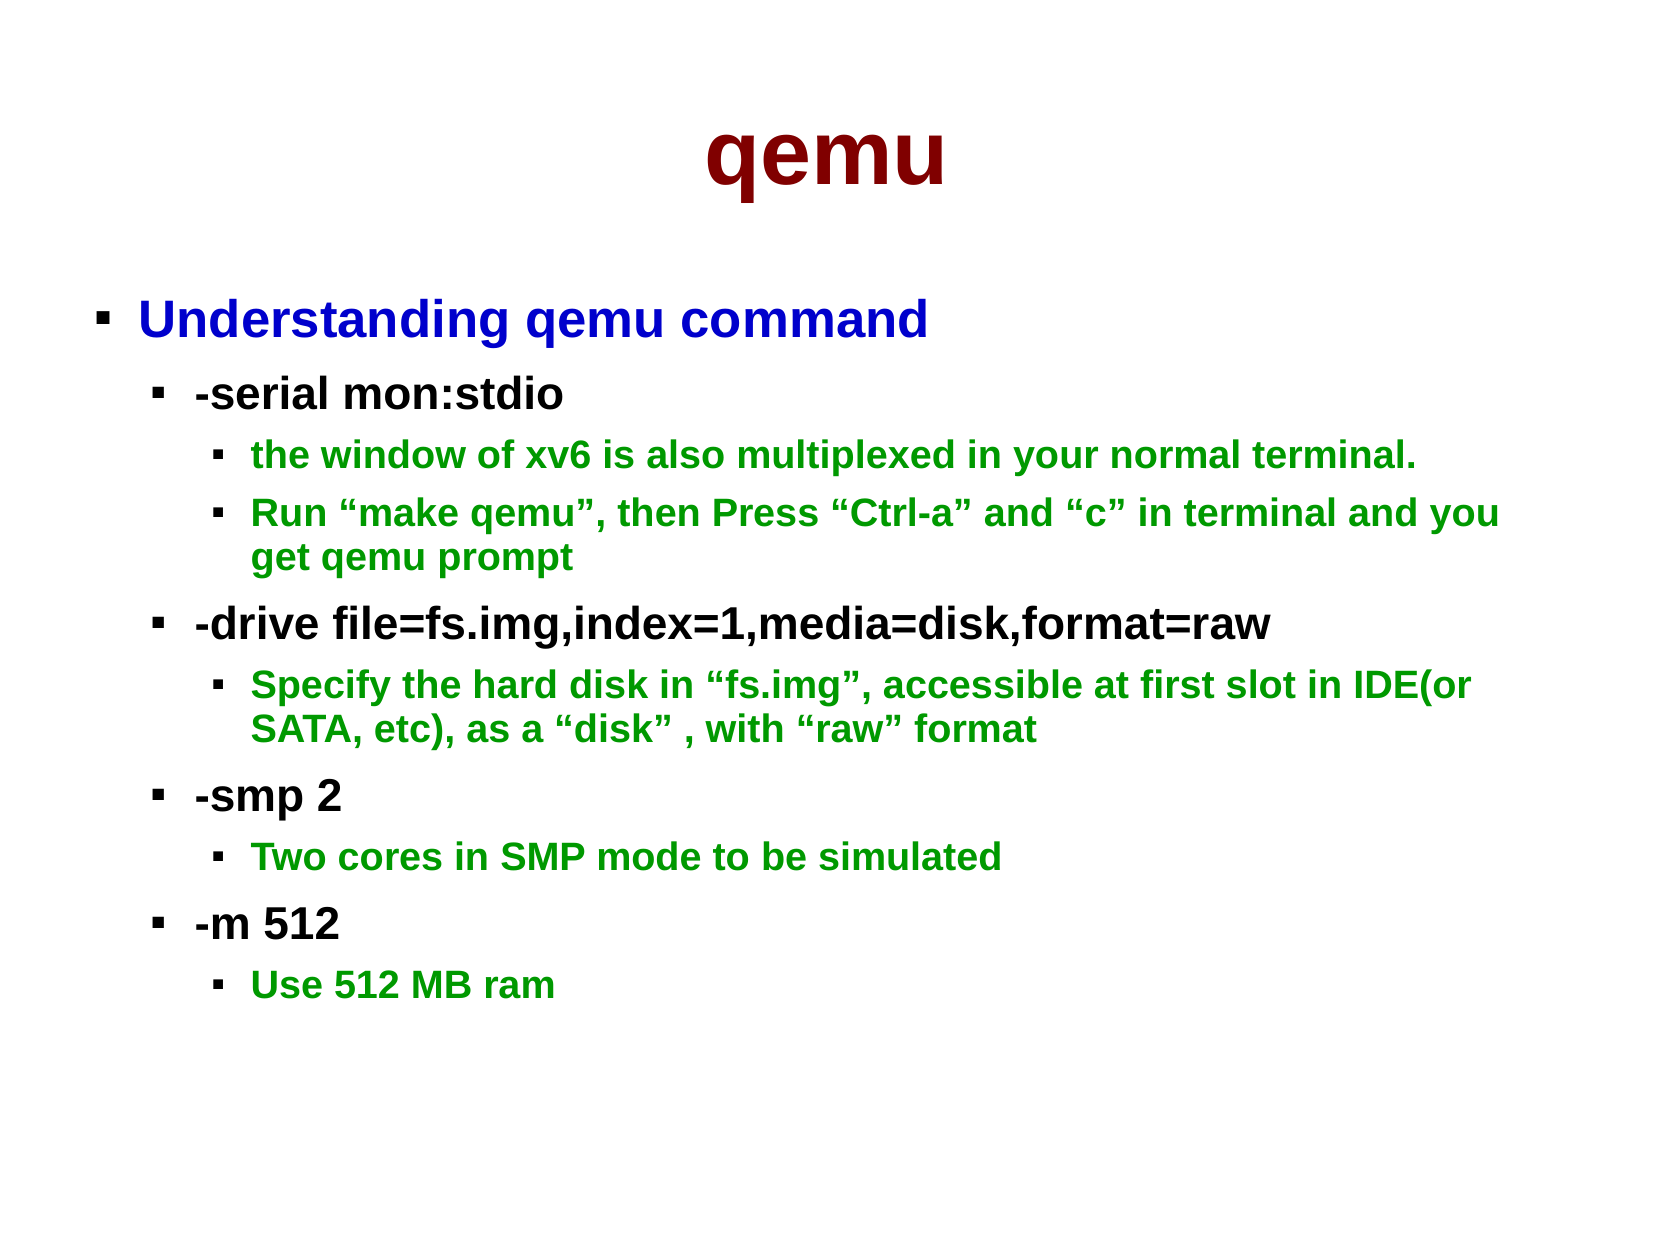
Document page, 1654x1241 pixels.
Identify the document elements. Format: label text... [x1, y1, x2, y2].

list Understanding qemu command -serial mon:stdio the window of xv6 is also multiplexed in your normal terminal. Run “make qemu”, then Press “Ctrl-a” and “c” in terminal and you get qemu prompt -drive file=fs.img,index=1,media=disk,format=raw Specify the hard disk in “fs.img”, accessible at first slot in IDE(or SATA, etc), as a “disk” , with “raw” format -smp 2 Two cores in SMP mode to be simulated -m 512 Use 512 MB ram [82, 290, 1571, 1010]
title qemu [82, 49, 1571, 257]
